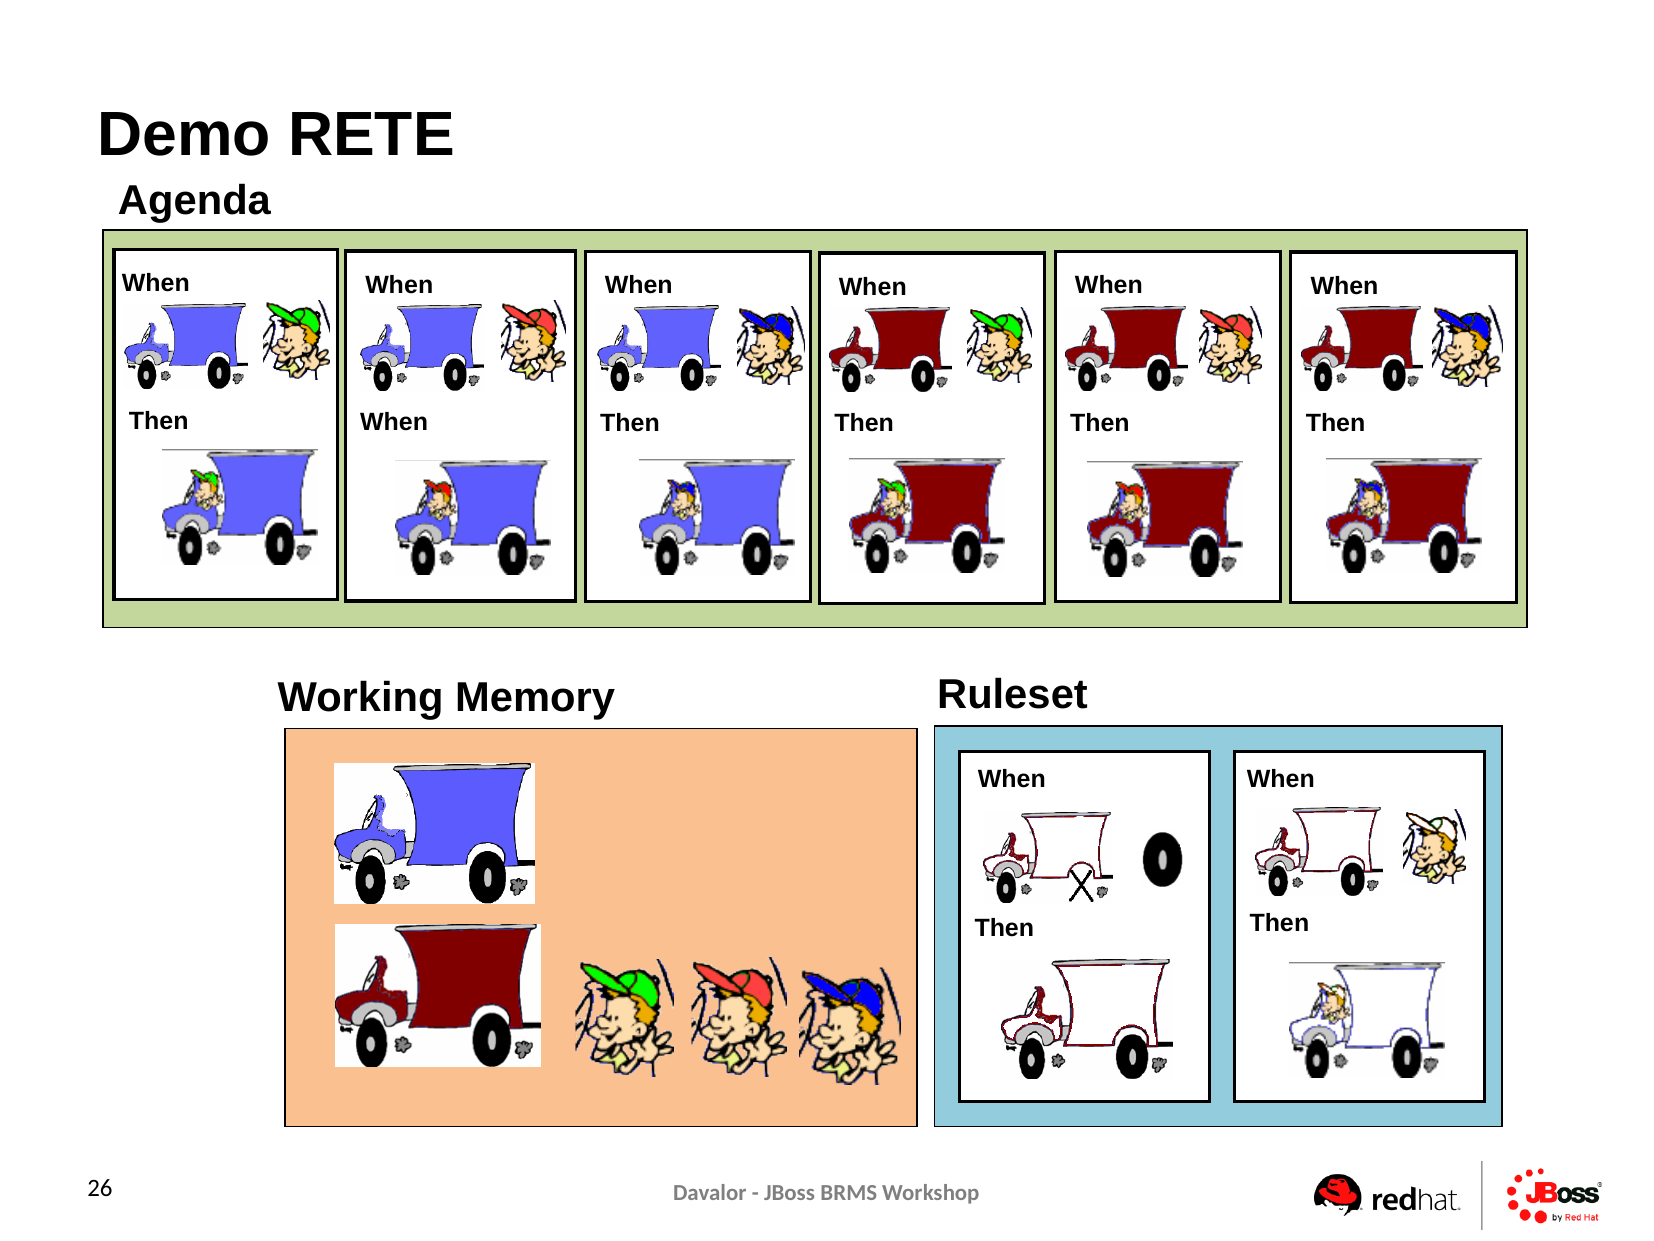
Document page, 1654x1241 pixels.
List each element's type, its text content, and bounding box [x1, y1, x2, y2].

picture [1001, 959, 1173, 1079]
text_box Then [959, 906, 1098, 952]
picture [1326, 458, 1482, 573]
picture [737, 305, 805, 385]
text_box Then [1055, 402, 1173, 448]
picture [966, 307, 1032, 384]
text_box When [350, 263, 463, 309]
text_box Then [819, 402, 937, 448]
picture [1289, 962, 1445, 1078]
text_box When [106, 261, 220, 307]
picture [1301, 306, 1423, 391]
text_box When [589, 263, 703, 309]
text_box Then [585, 402, 703, 448]
picture [690, 957, 787, 1077]
text_box Then [1234, 901, 1373, 947]
text_box When [345, 401, 483, 447]
picture [983, 812, 1113, 903]
picture [124, 303, 248, 390]
picture [1198, 306, 1262, 384]
picture [335, 924, 541, 1067]
picture [262, 300, 330, 380]
picture [1087, 461, 1243, 577]
picture [639, 459, 795, 575]
text_box [935, 726, 1502, 1126]
picture [849, 458, 1005, 573]
text_box When [1231, 757, 1370, 803]
picture [334, 763, 535, 904]
picture [574, 959, 674, 1077]
text_box [103, 230, 1527, 627]
picture [360, 304, 484, 391]
picture [500, 300, 566, 382]
text_box Working Memory [262, 666, 782, 732]
text_box Then [114, 399, 225, 445]
picture [597, 305, 721, 391]
text_box When [1059, 264, 1173, 310]
text_box When [963, 757, 1101, 803]
text_box [285, 729, 917, 1126]
picture [1403, 809, 1466, 884]
text_box When [1295, 264, 1409, 310]
text_box When [823, 265, 937, 311]
text_box Then [1290, 402, 1409, 448]
picture [162, 449, 318, 565]
text_box Agenda [102, 170, 327, 236]
picture [1255, 807, 1383, 896]
picture [829, 307, 952, 392]
picture [395, 459, 551, 575]
picture [1065, 306, 1188, 391]
picture [1141, 829, 1184, 889]
picture [799, 966, 901, 1085]
text_box Ruleset [922, 663, 1310, 729]
title Demo RETE [82, 95, 1571, 226]
picture [1314, 1161, 1602, 1230]
picture [1432, 304, 1503, 387]
